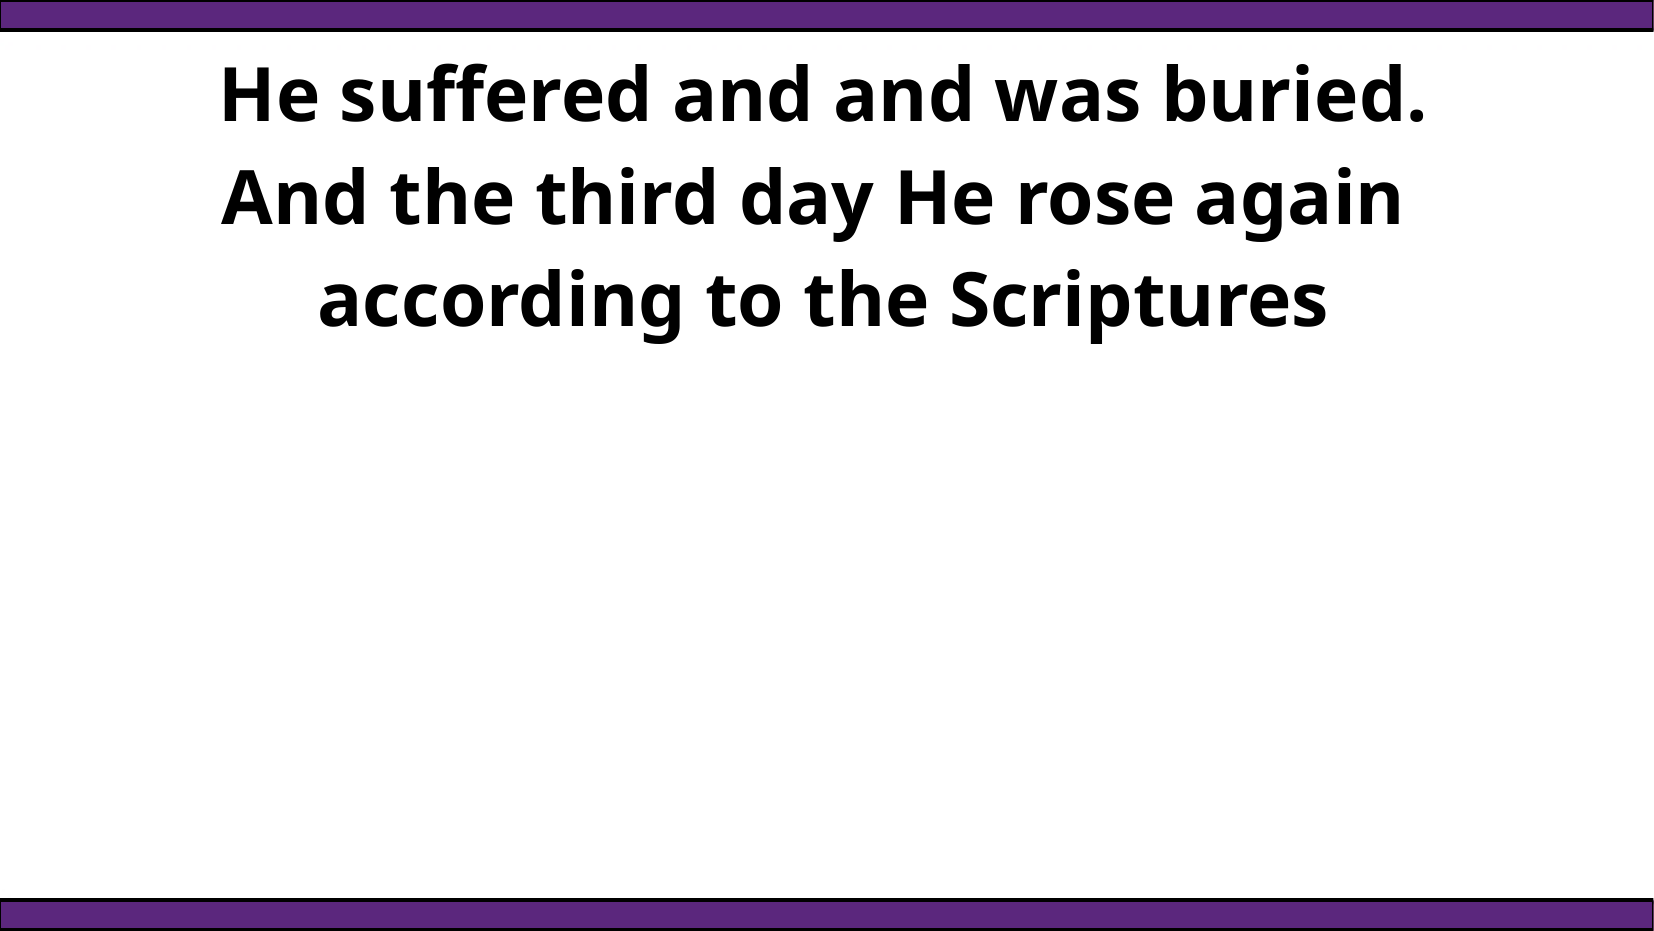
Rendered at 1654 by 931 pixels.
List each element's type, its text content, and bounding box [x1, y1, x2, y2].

text_box [0, 900, 1654, 931]
text_box [0, 0, 1654, 31]
picture [0, 31, 1654, 900]
text_box He suffered and and was buried. And the third day He rose again according to the Scriptures [58, 34, 1589, 349]
